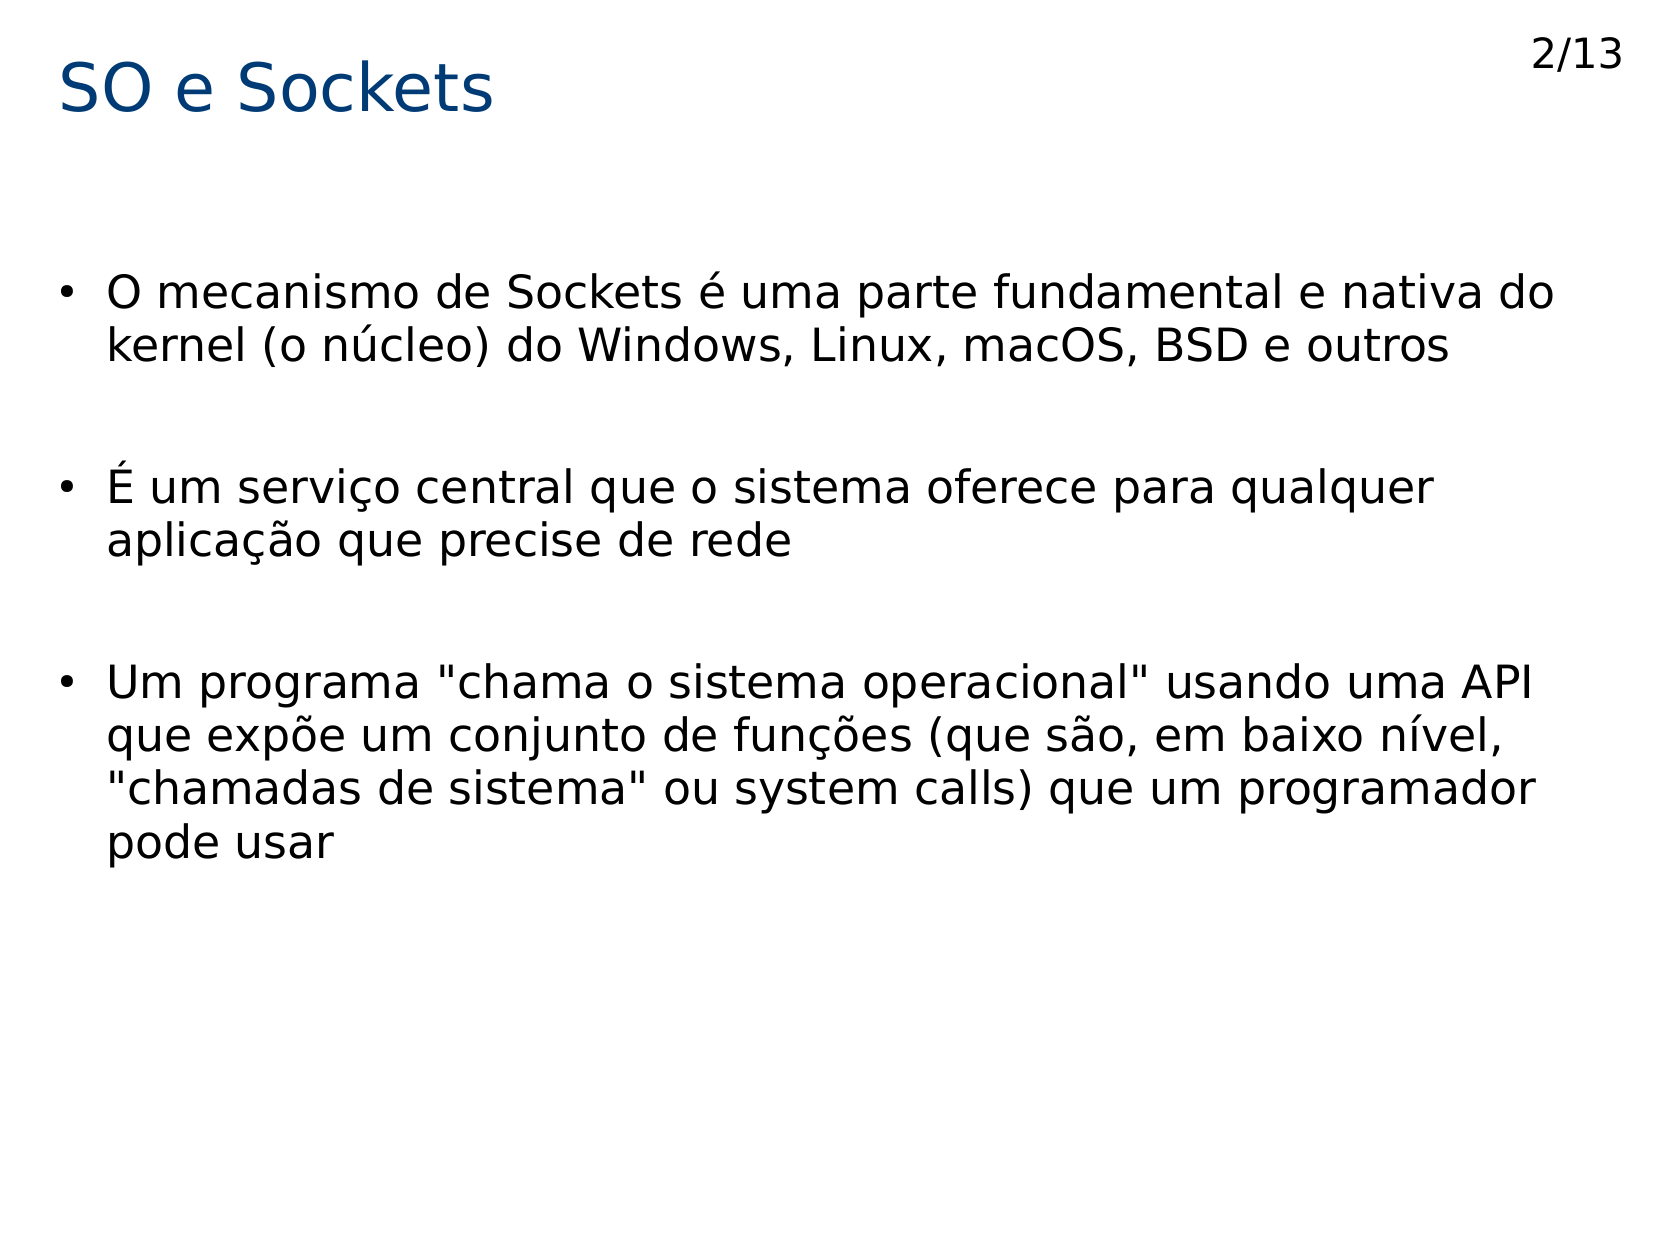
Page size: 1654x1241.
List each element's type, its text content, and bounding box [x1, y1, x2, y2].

title SO e Sockets [59, 29, 1506, 148]
list O mecanismo de Sockets é uma parte fundamental e nativa do kernel (o núcleo) do Windows, Linux, macOS, BSD e outros É um serviço central que o sistema oferece para qualquer aplicação que precise de rede Um programa "chama o sistema operacional" usando uma API que expõe um conjunto de funções (que são, em baixo nível, "chamadas de sistema" ou system calls) que um programador pode usar [59, 265, 1625, 1211]
